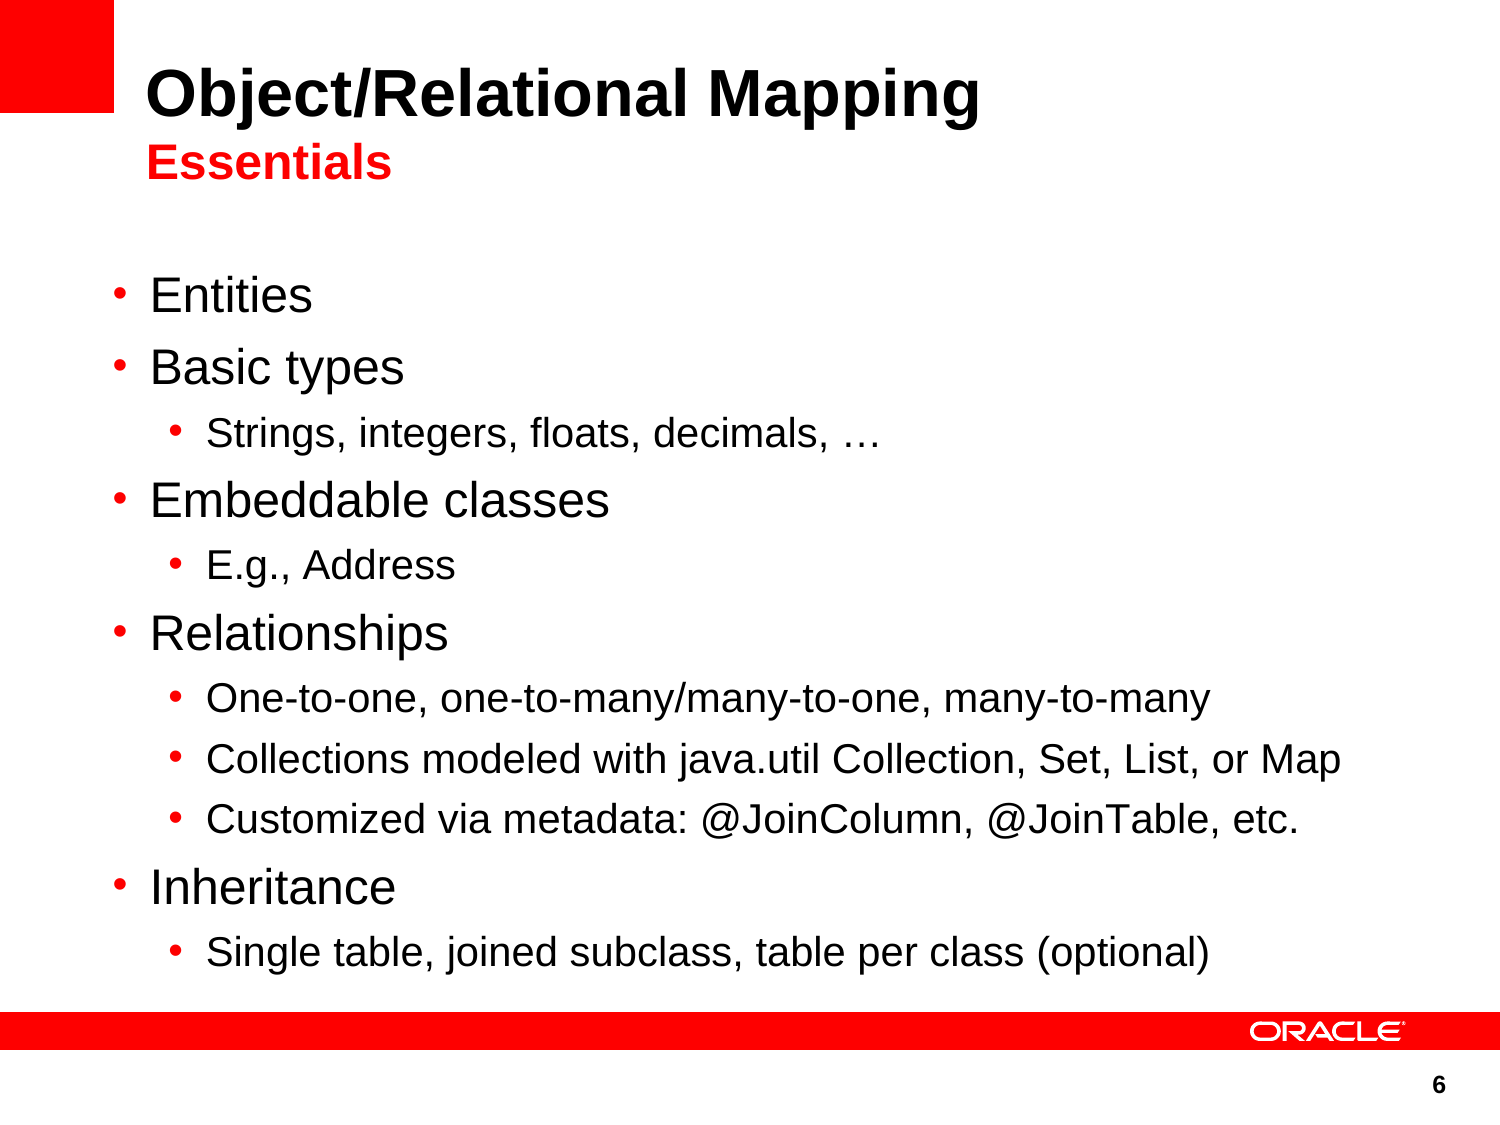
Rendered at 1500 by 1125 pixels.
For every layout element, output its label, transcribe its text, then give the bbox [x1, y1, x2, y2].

title Object/Relational Mapping Essentials [145, 49, 1390, 205]
picture [0, 1012, 1500, 1050]
list Entities Basic types Strings, integers, floats, decimals, … Embeddable classes E.g., Address Relationships One-to-one, one-to-many/many-to-one, many-to-many Collections modeled with java.util Collection, Set, List, or Map Customized via metadata: @JoinColumn, @JoinTable, etc. Inheritance Single table, joined subclass, table per class (optional) [112, 262, 1349, 976]
picture [0, 0, 114, 113]
